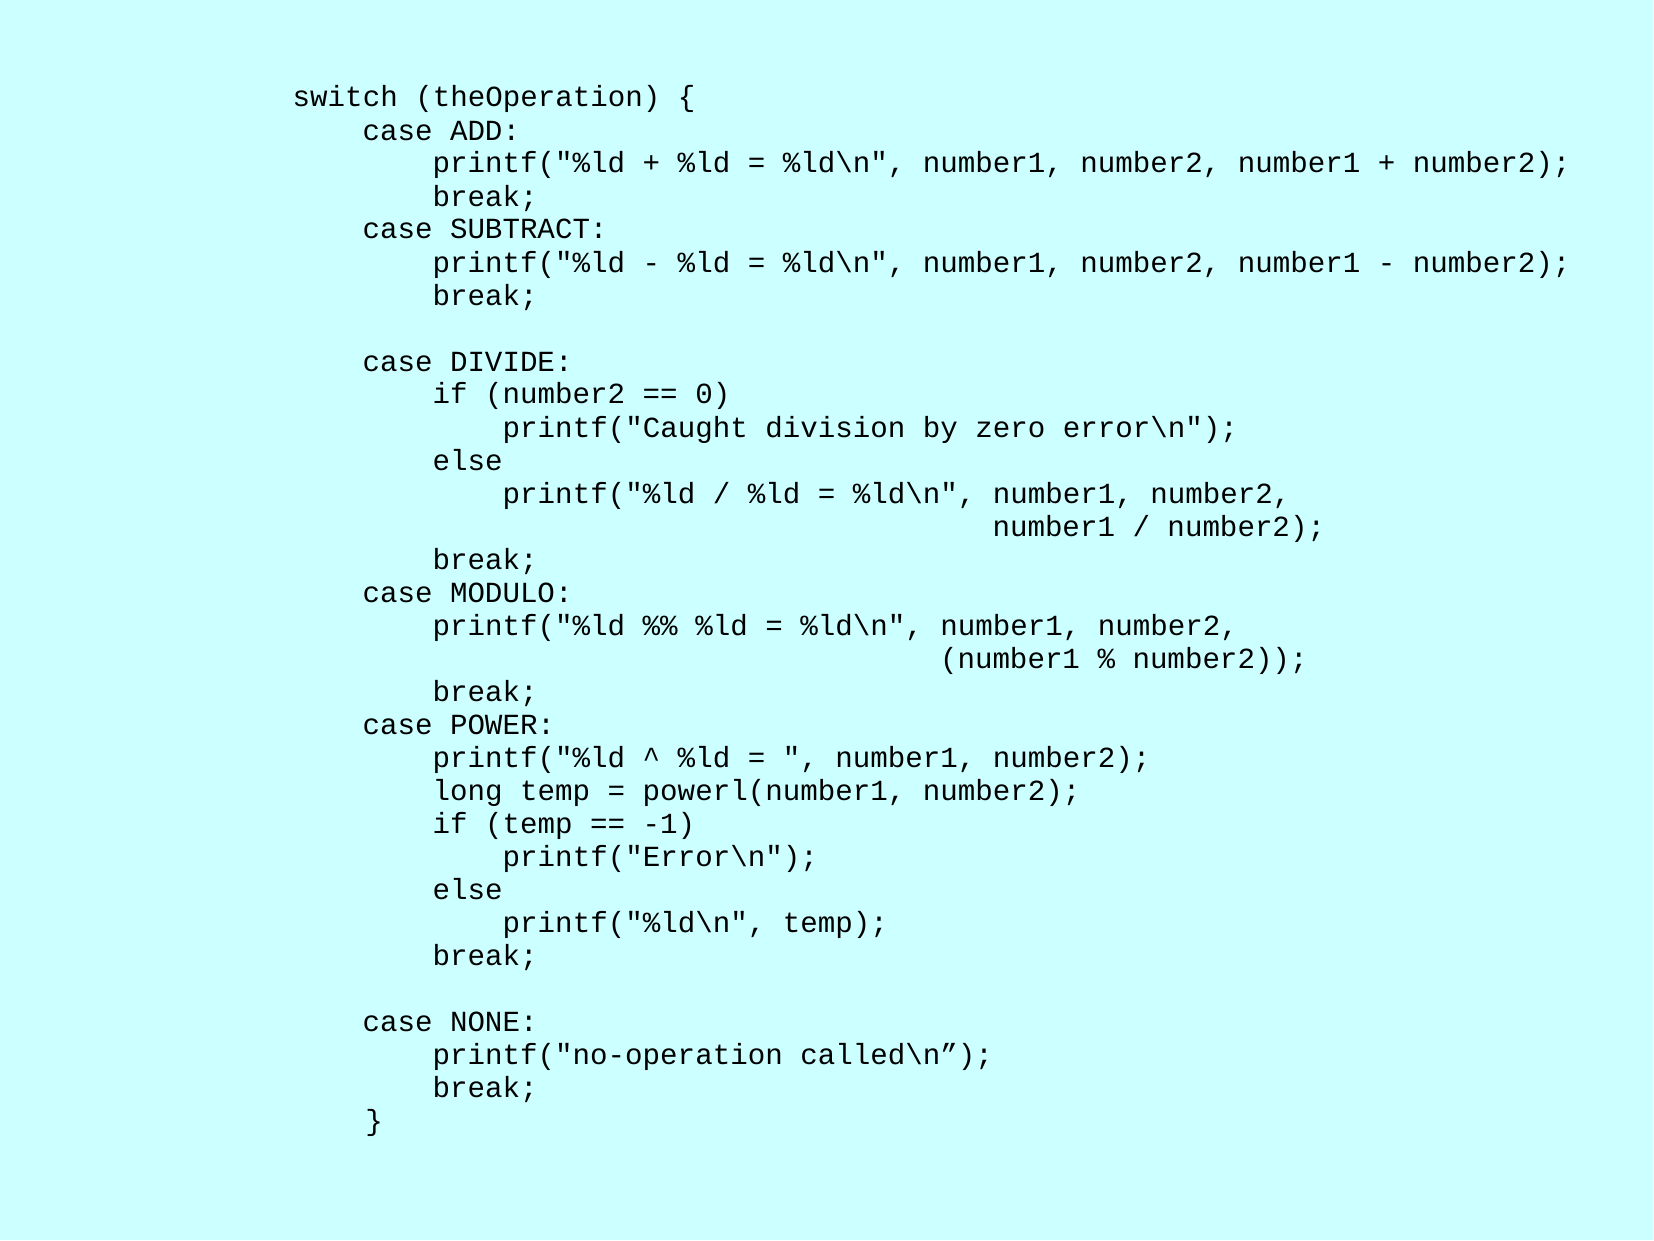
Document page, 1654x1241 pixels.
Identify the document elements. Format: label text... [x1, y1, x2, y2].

subtitle switch (theOperation) { case ADD: printf("%ld + %ld = %ld\n", number1, number2, number1 + number2); break; case SUBTRACT: printf("%ld - %ld = %ld\n", number1, number2, number1 - number2); break; case DIVIDE: if (number2 == 0) printf("Caught division by zero error\n"); else printf("%ld / %ld = %ld\n", number1, number2, number1 / number2); break; case MODULO: printf("%ld %% %ld = %ld\n", number1, number2, (number1 % number2)); break; case POWER: printf("%ld ^ %ld = ", number1, number2); long temp = powerl(number1, number2); if (temp == -1) printf("Error\n"); else printf("%ld\n", temp); break; case NONE: printf("no-operation called\n”); break; } [82, 82, 1583, 1158]
